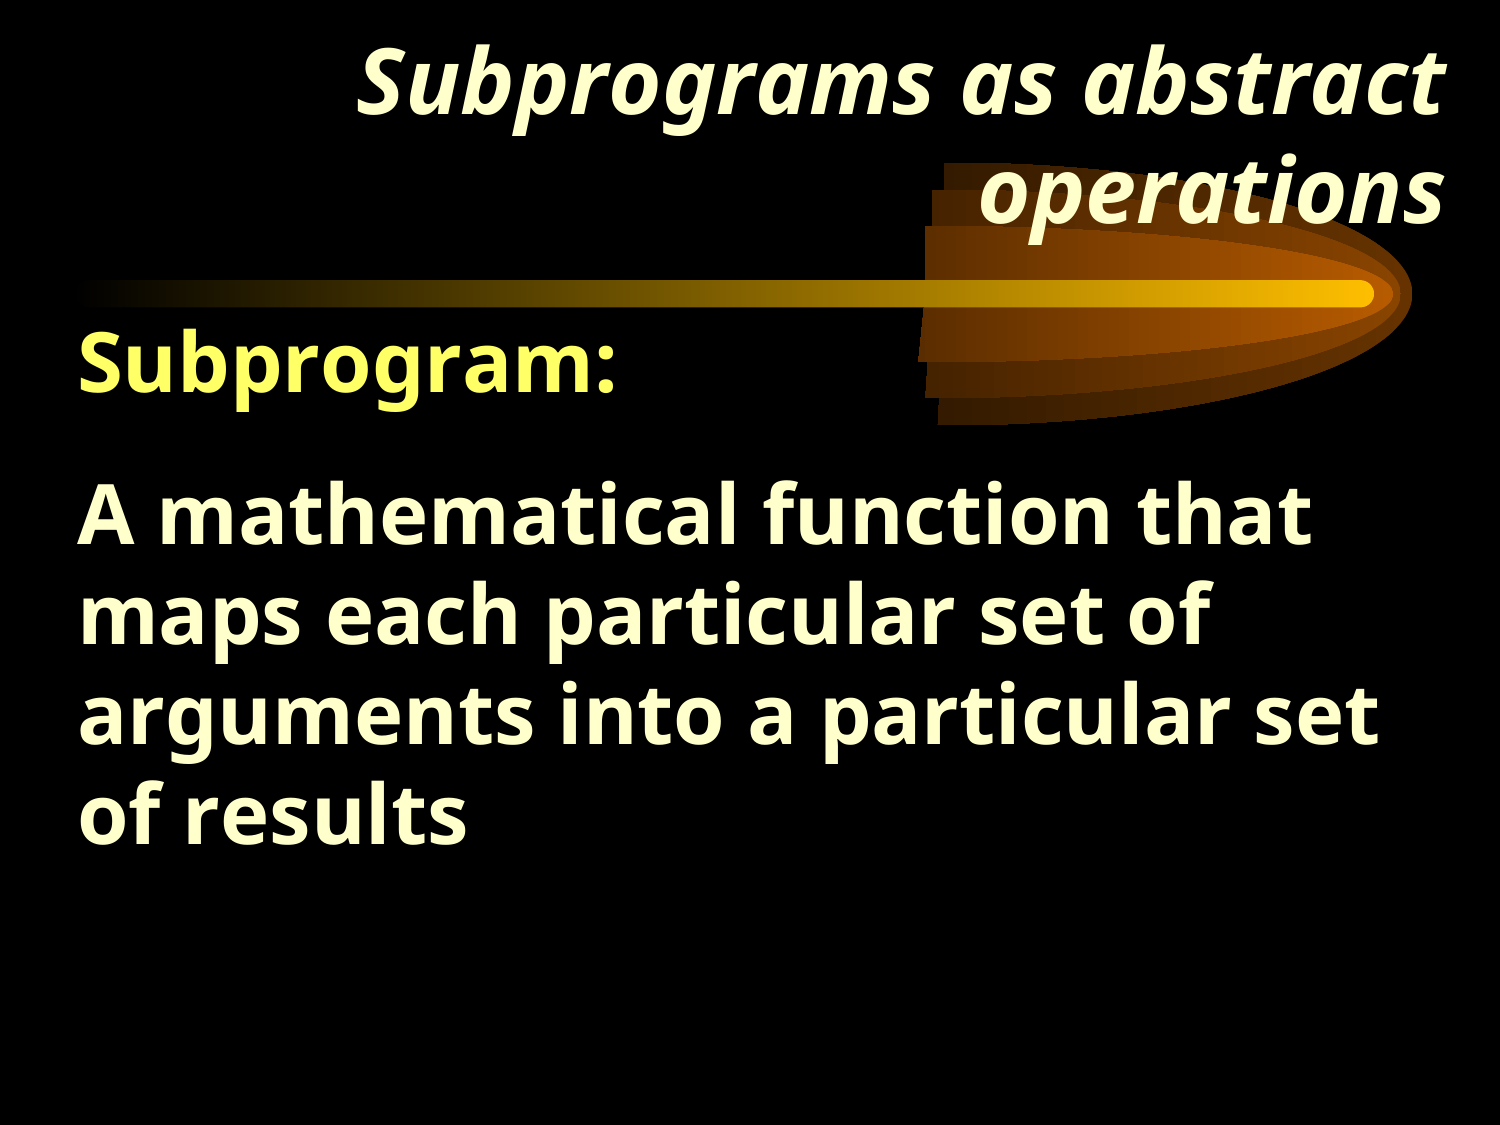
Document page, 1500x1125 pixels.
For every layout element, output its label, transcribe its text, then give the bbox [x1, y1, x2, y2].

text_box Subprogram: A mathematical function that maps each particular set of arguments into a particular set of results [62, 301, 1500, 969]
title Subprograms as abstract operations [112, 62, 1463, 250]
